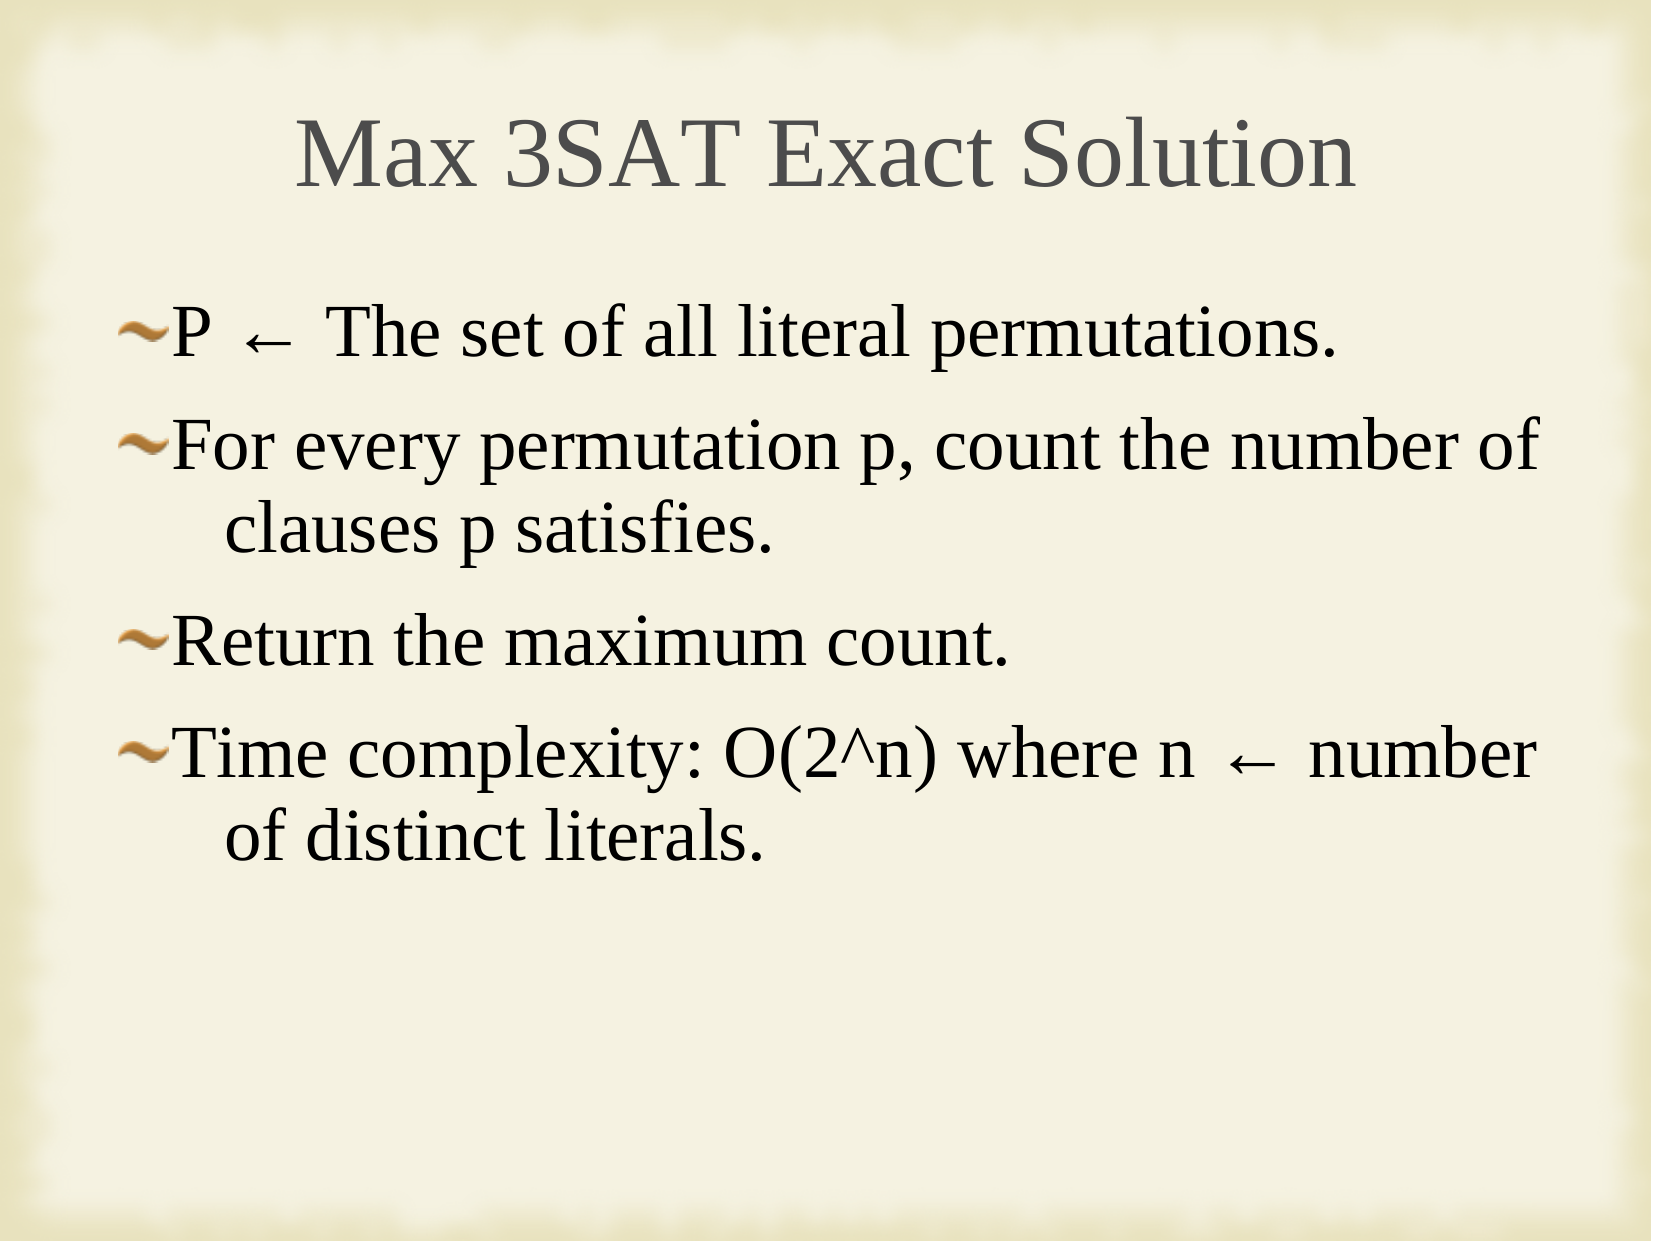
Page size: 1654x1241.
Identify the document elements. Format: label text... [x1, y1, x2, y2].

list P ← The set of all literal permutations. For every permutation p, count the number of clauses p satisfies. Return the maximum count. Time complexity: O(2^n) where n ← number of distinct literals. [82, 290, 1571, 1109]
picture [0, 0, 1651, 1241]
title Max 3SAT Exact Solution [82, 49, 1571, 257]
